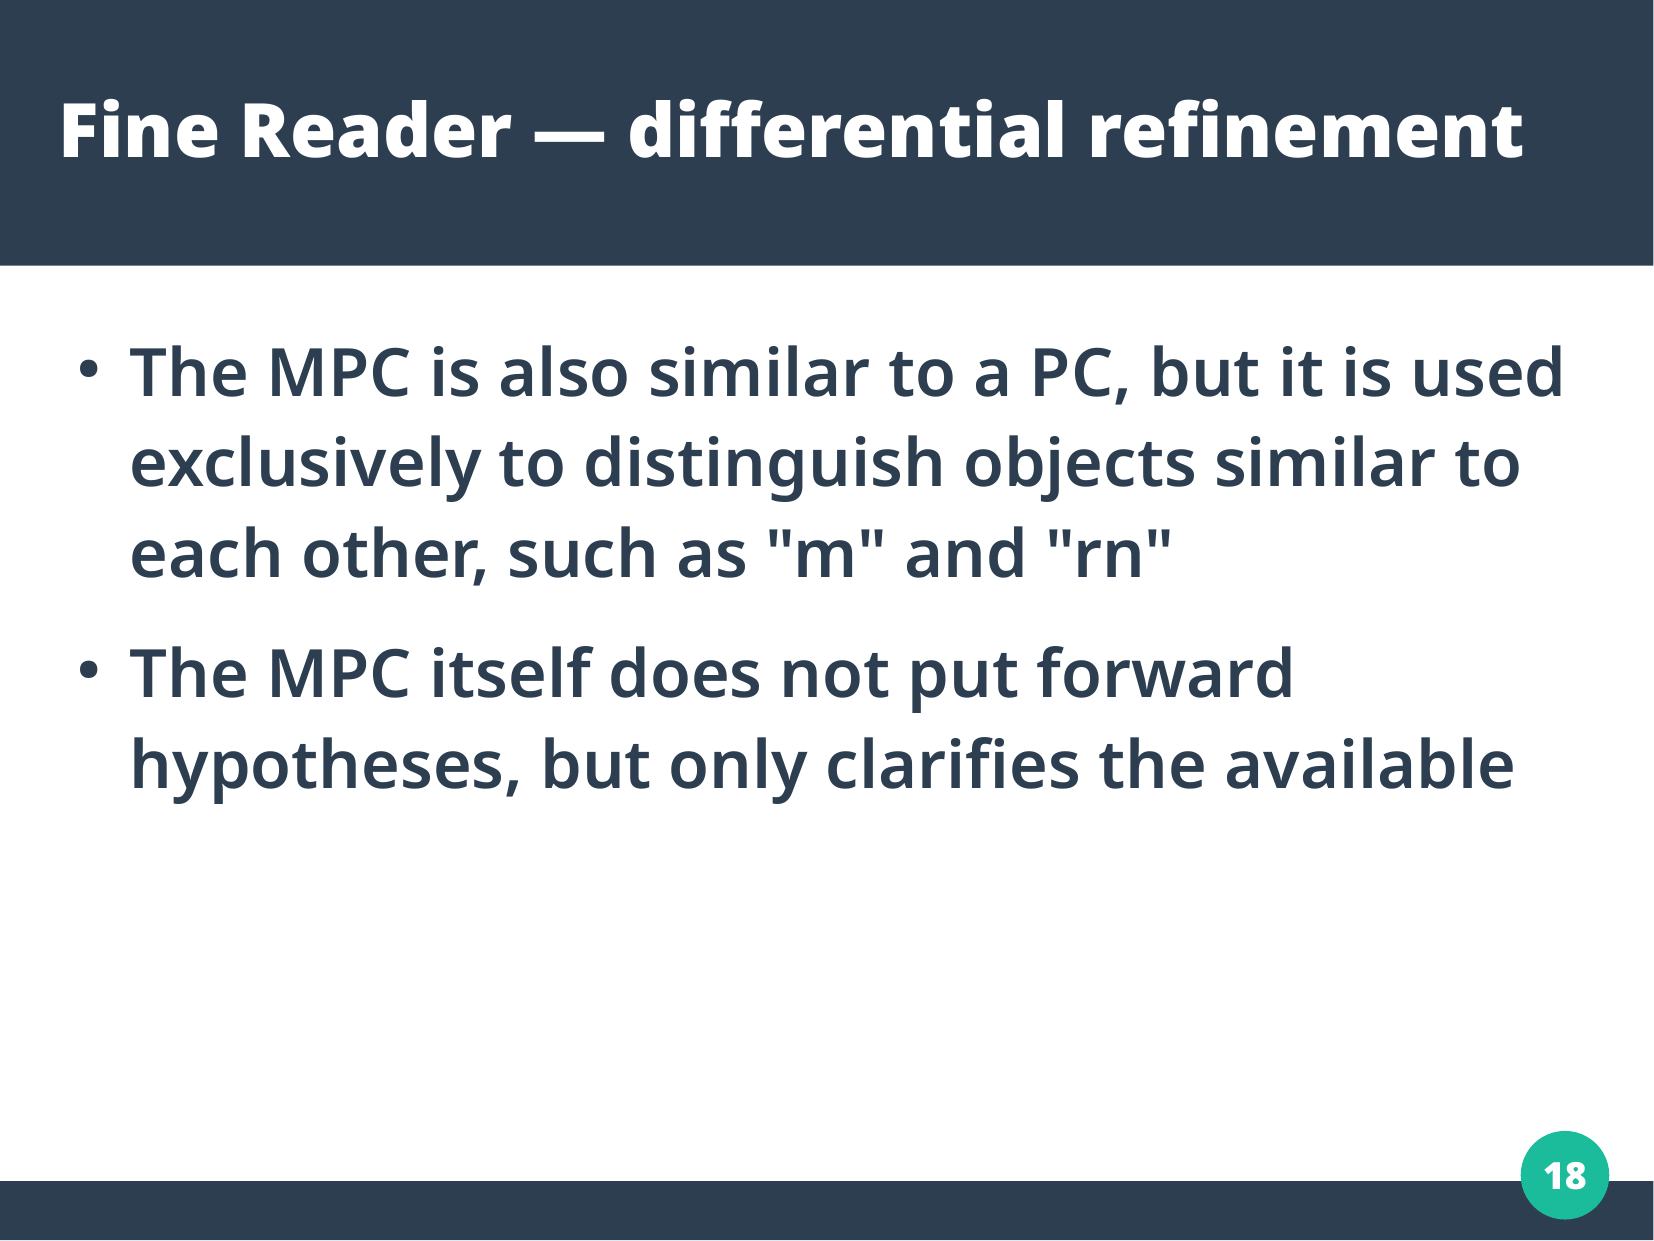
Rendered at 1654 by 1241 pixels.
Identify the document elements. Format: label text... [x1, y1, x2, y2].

title Fine Reader — differential refinement [59, 49, 1595, 207]
list The MPC is also similar to a PC, but it is used exclusively to distinguish objects similar to each other, such as "m" and "rn" The MPC itself does not put forward hypotheses, but only clarifies the available [59, 324, 1595, 1152]
